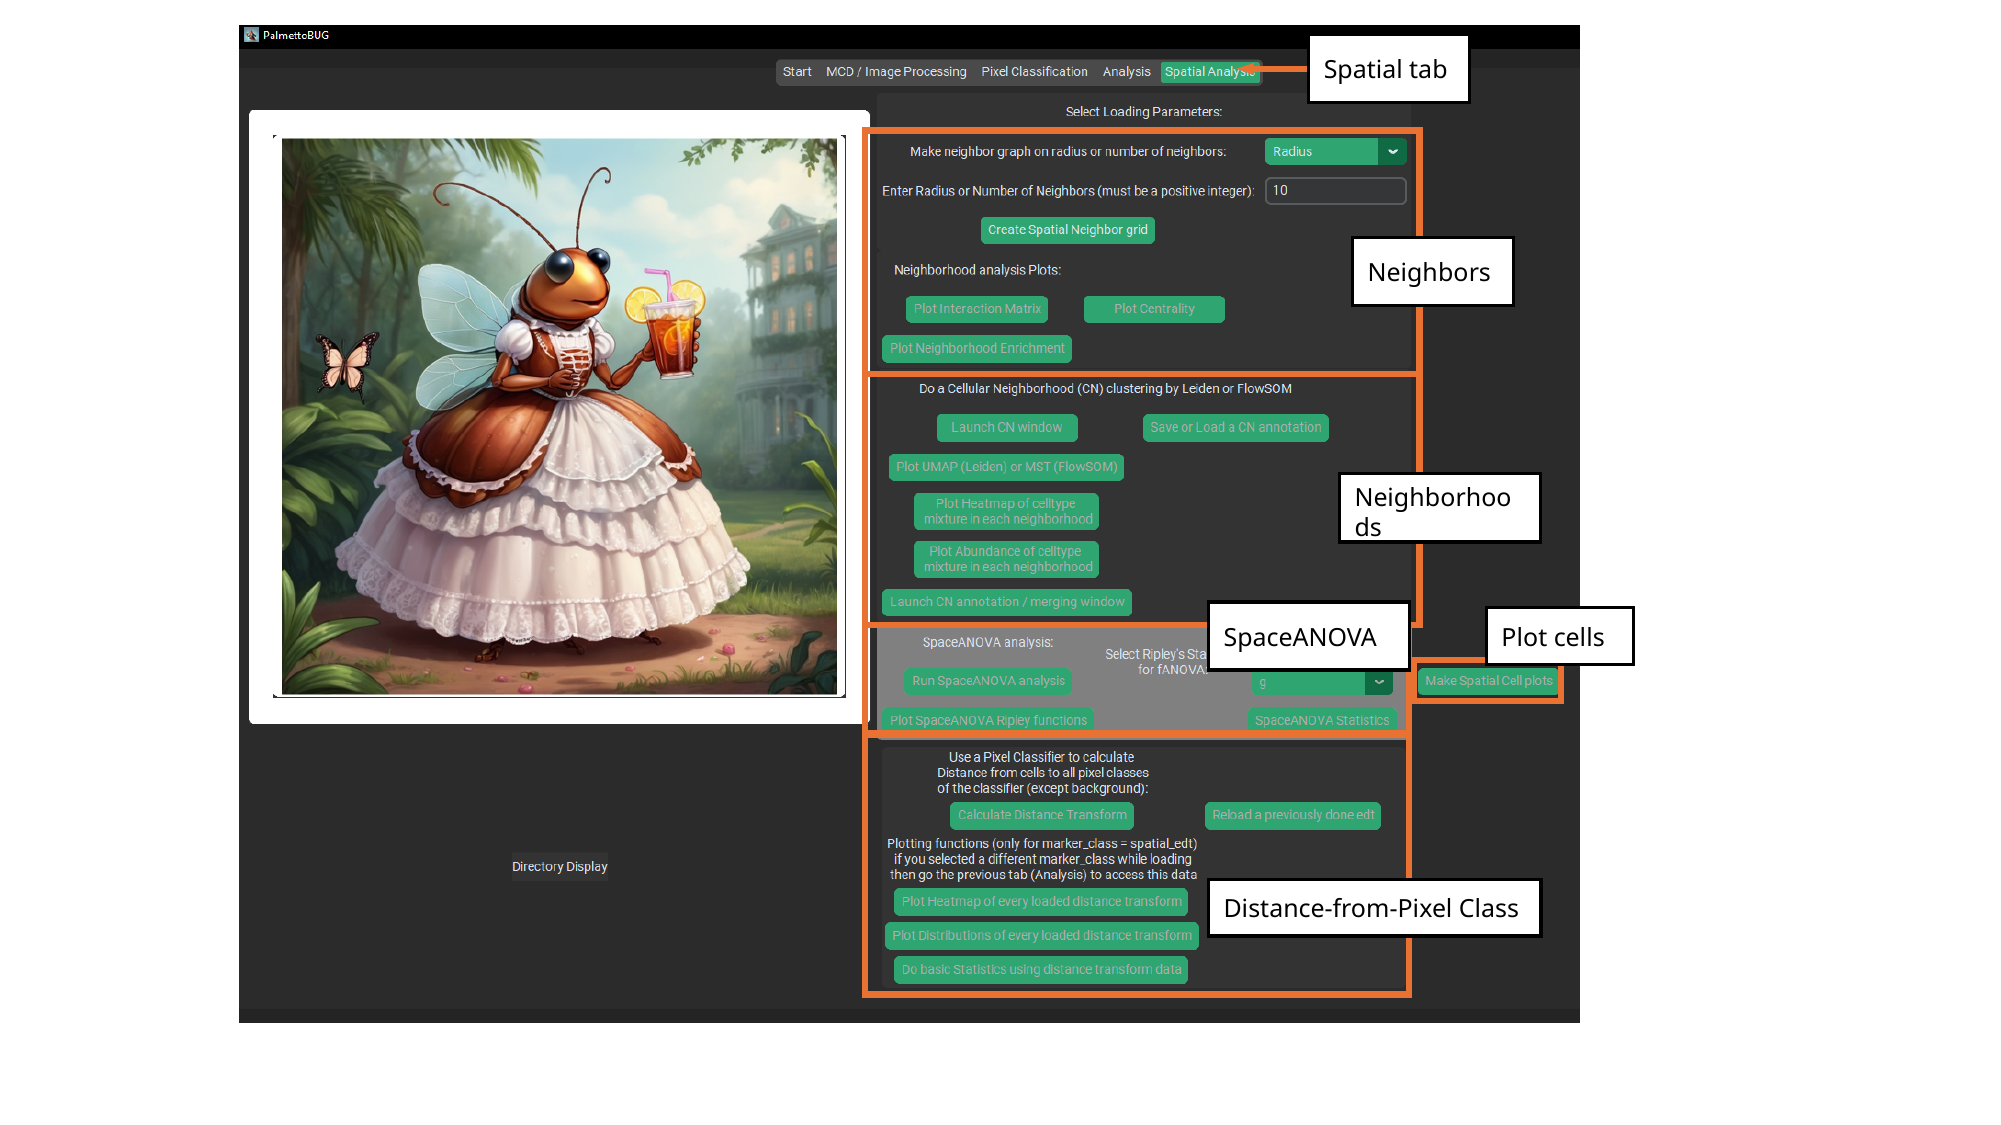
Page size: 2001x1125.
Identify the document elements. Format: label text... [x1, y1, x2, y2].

picture [868, 377, 1416, 622]
text_box Neighbors [1353, 237, 1513, 305]
picture [868, 628, 1406, 730]
picture [868, 738, 1406, 991]
text_box Distance-from-Pixel Class [1209, 879, 1541, 936]
text_box Plot cells [1486, 608, 1633, 664]
text_box Spatial tab [1309, 35, 1469, 103]
picture [868, 134, 1416, 371]
picture [1417, 663, 1558, 698]
picture [239, 25, 1580, 1023]
text_box Neighborhoods [1340, 474, 1540, 542]
text_box SpaceANOVA [1209, 602, 1409, 670]
